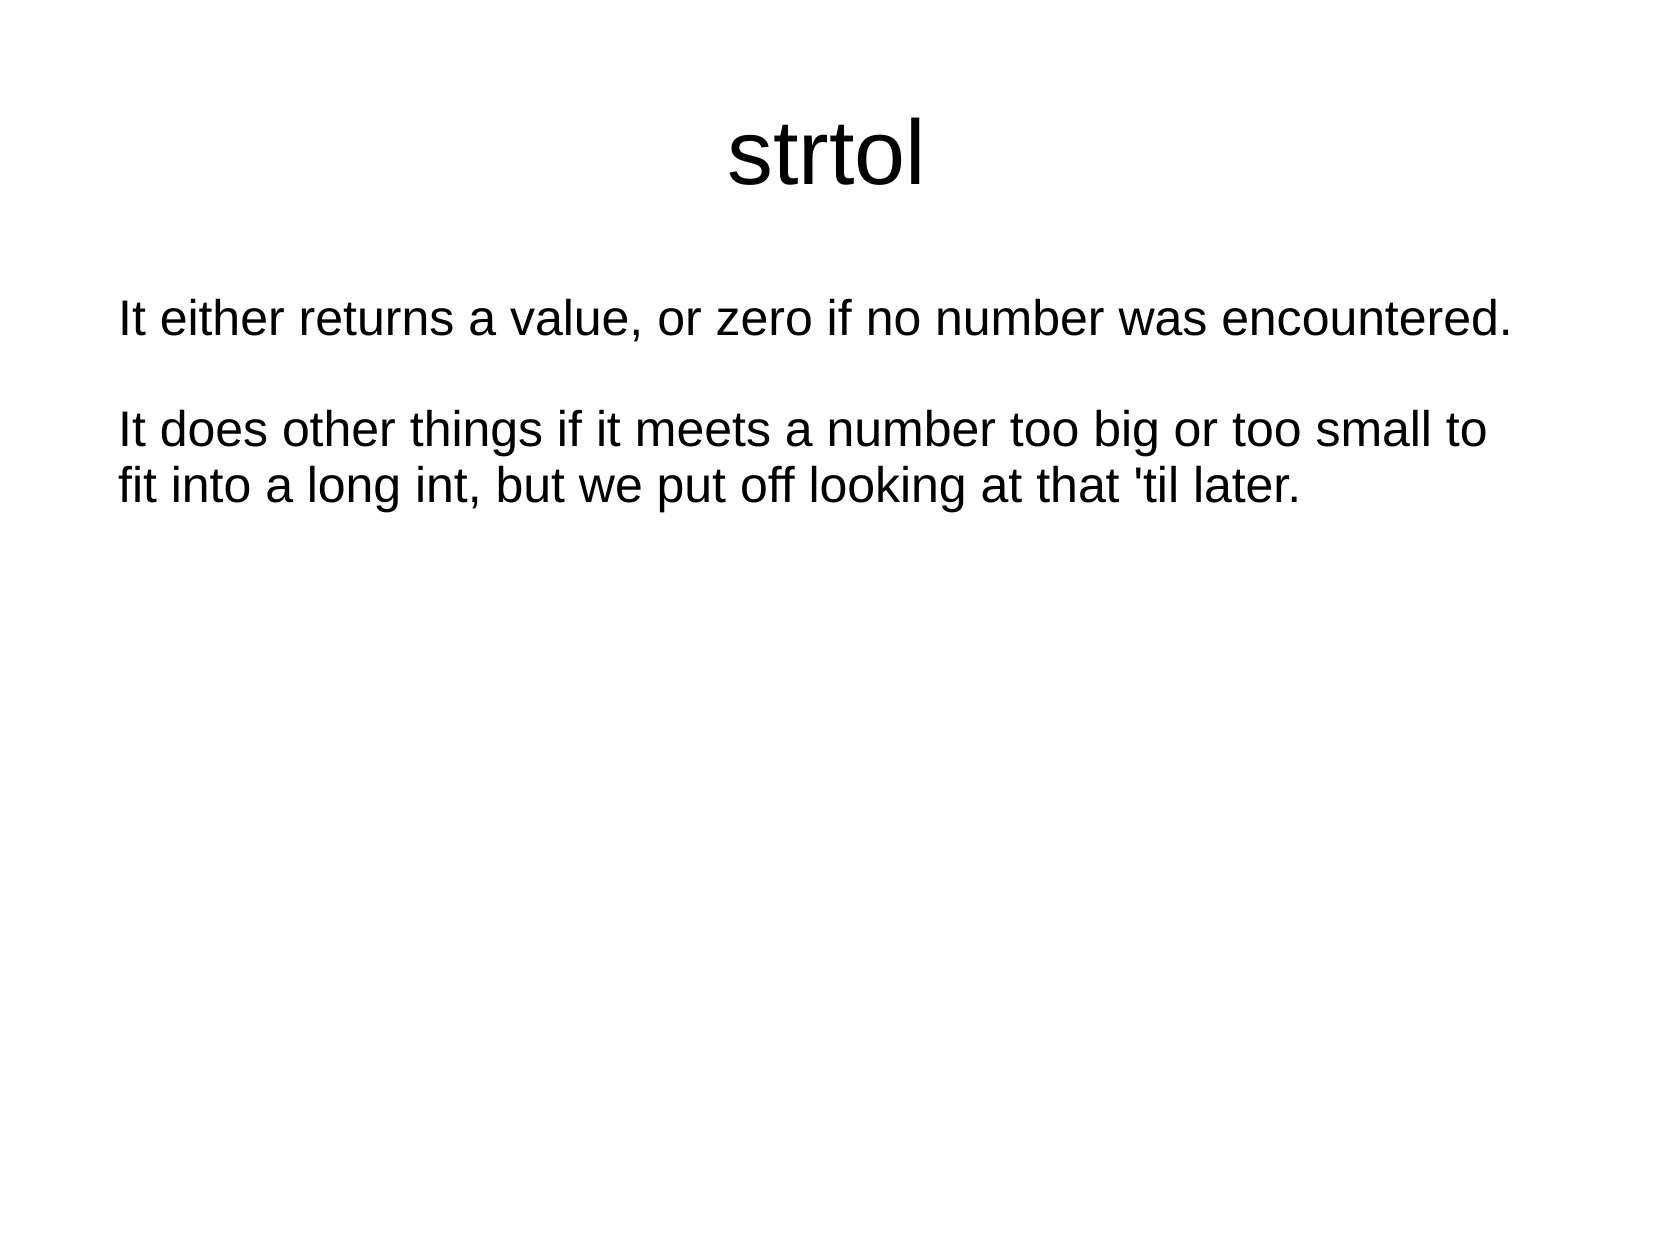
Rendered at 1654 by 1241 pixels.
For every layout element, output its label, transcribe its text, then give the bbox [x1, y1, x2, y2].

subtitle It either returns a value, or zero if no number was encountered. It does other things if it meets a number too big or too small to fit into a long int, but we put off looking at that 'til later. [118, 290, 1538, 1158]
title strtol [82, 49, 1571, 257]
